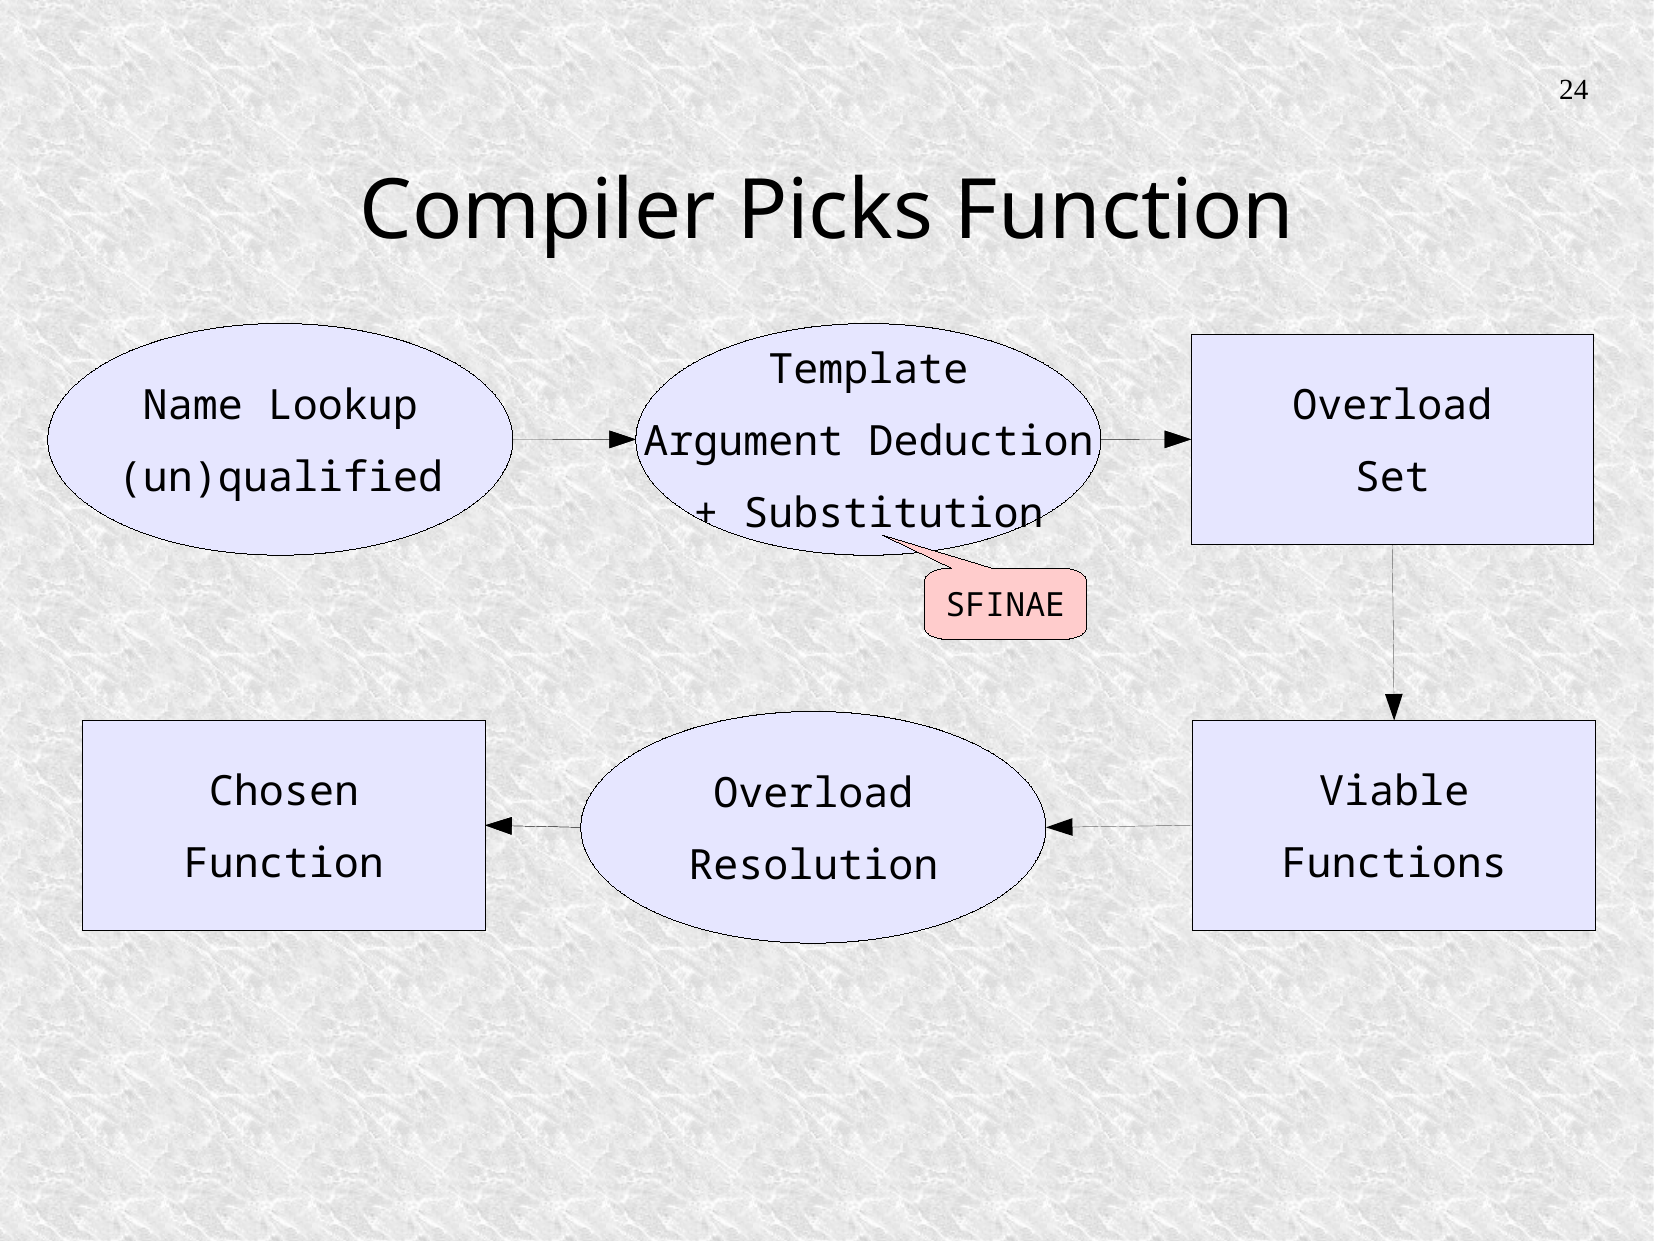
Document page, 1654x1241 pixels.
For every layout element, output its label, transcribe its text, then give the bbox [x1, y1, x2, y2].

text_box Overload Resolution [580, 711, 1046, 944]
title Compiler Picks Function [121, 102, 1534, 310]
text_box SFINAE [882, 535, 1087, 640]
text_box Name Lookup (un)qualified [47, 323, 513, 556]
picture [0, 0, 1654, 1241]
text_box Template Argument Deduction + Substitution [635, 323, 1101, 556]
text_box Viable Functions [1192, 720, 1596, 931]
text_box Overload Set [1191, 334, 1594, 545]
text_box Chosen Function [82, 720, 486, 931]
